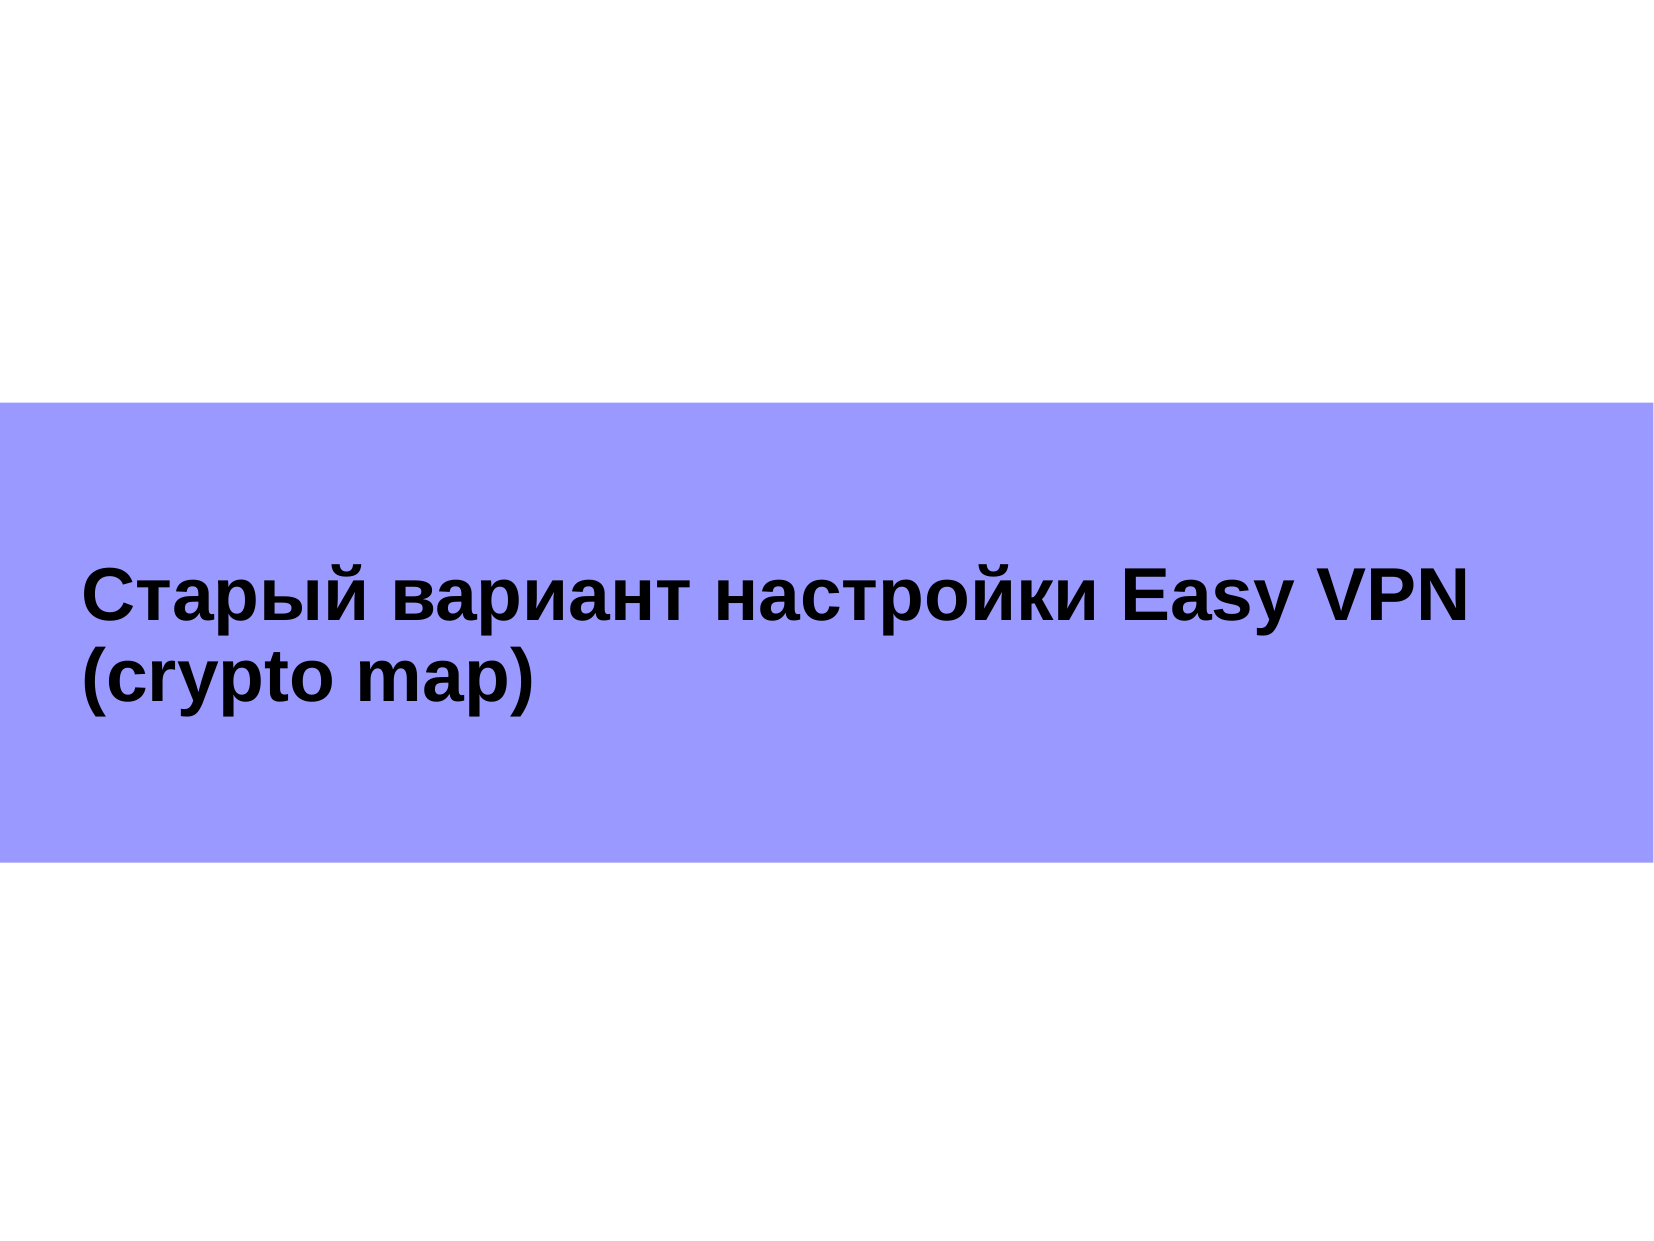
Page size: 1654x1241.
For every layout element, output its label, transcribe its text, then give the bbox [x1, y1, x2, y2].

text_box Старый вариант настройки Easy VPN (crypto map) [67, 549, 1530, 754]
